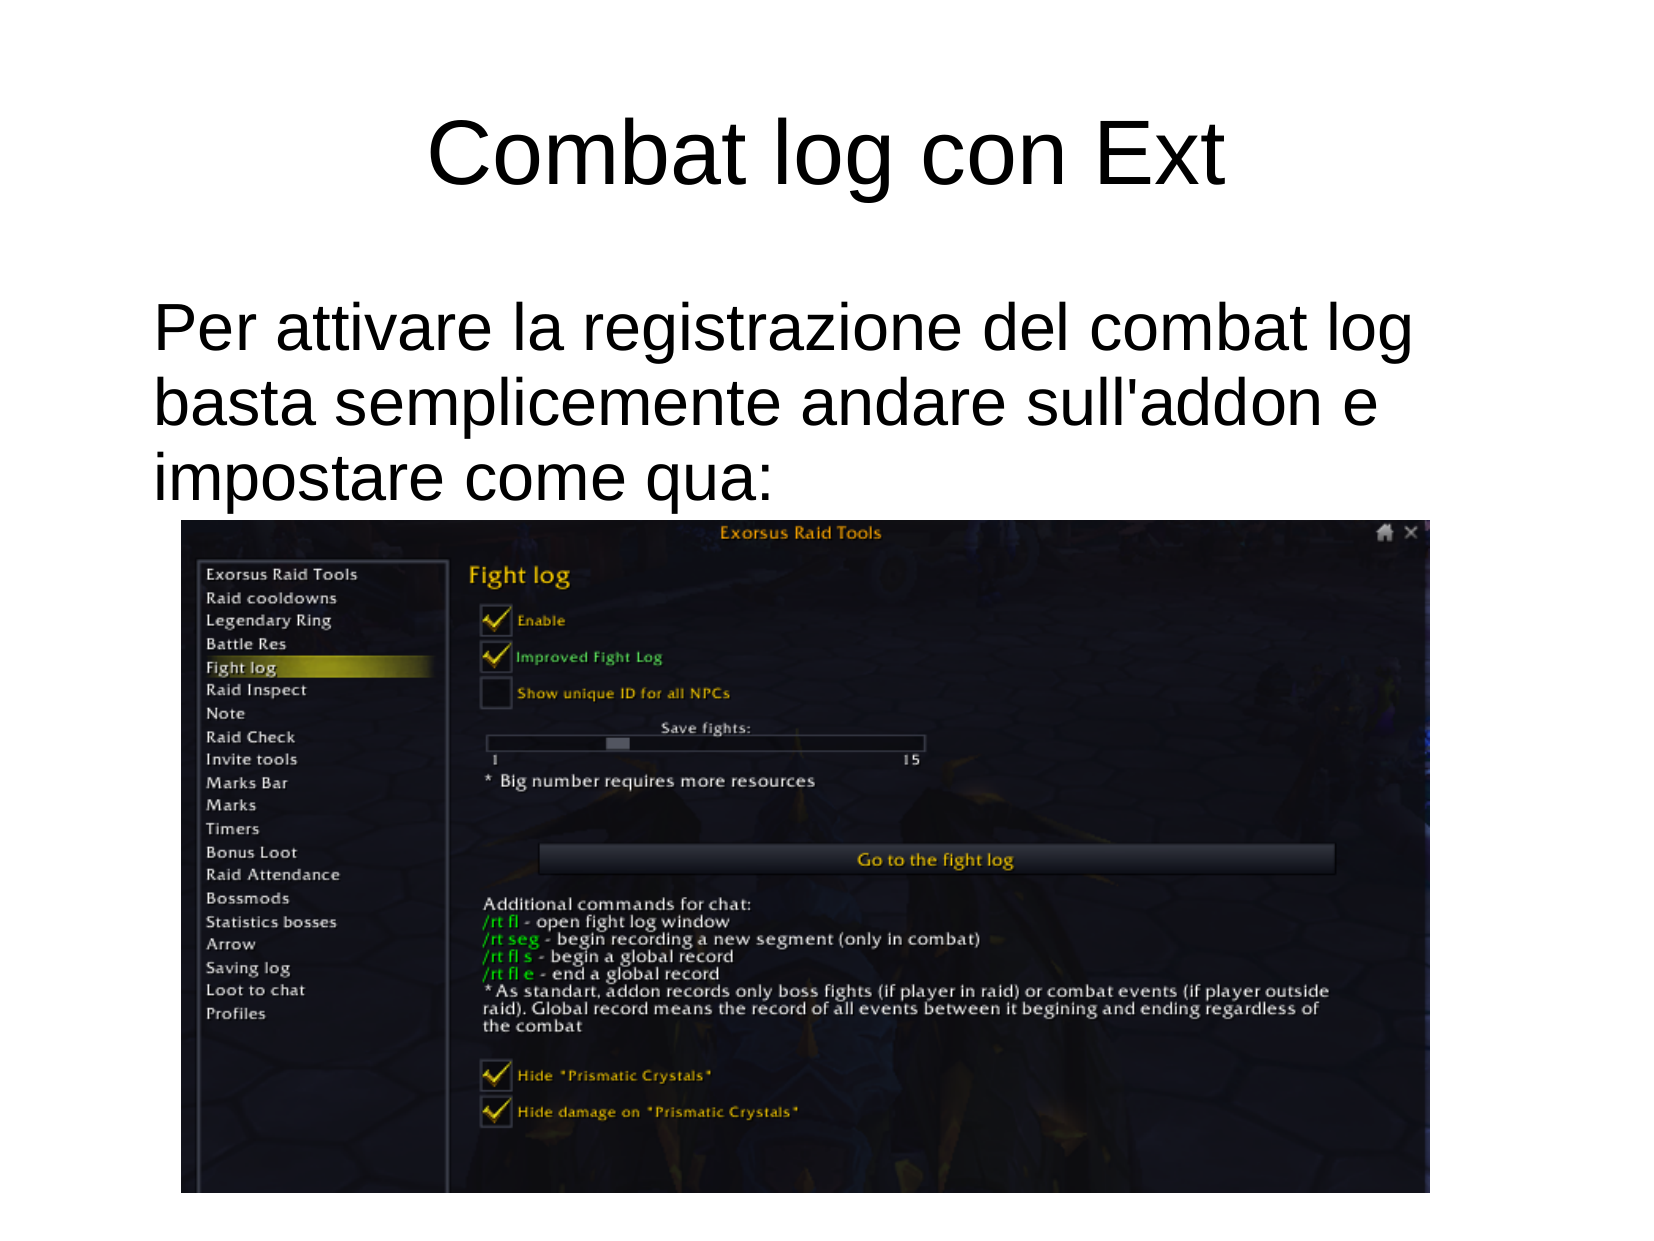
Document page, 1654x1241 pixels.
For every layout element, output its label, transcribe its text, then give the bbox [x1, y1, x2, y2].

list Per attivare la registrazione del combat log basta semplicemente andare sull'addon e impostare come qua: [82, 290, 1571, 1010]
title Combat log con Ext [82, 49, 1571, 257]
picture [181, 520, 1430, 1193]
